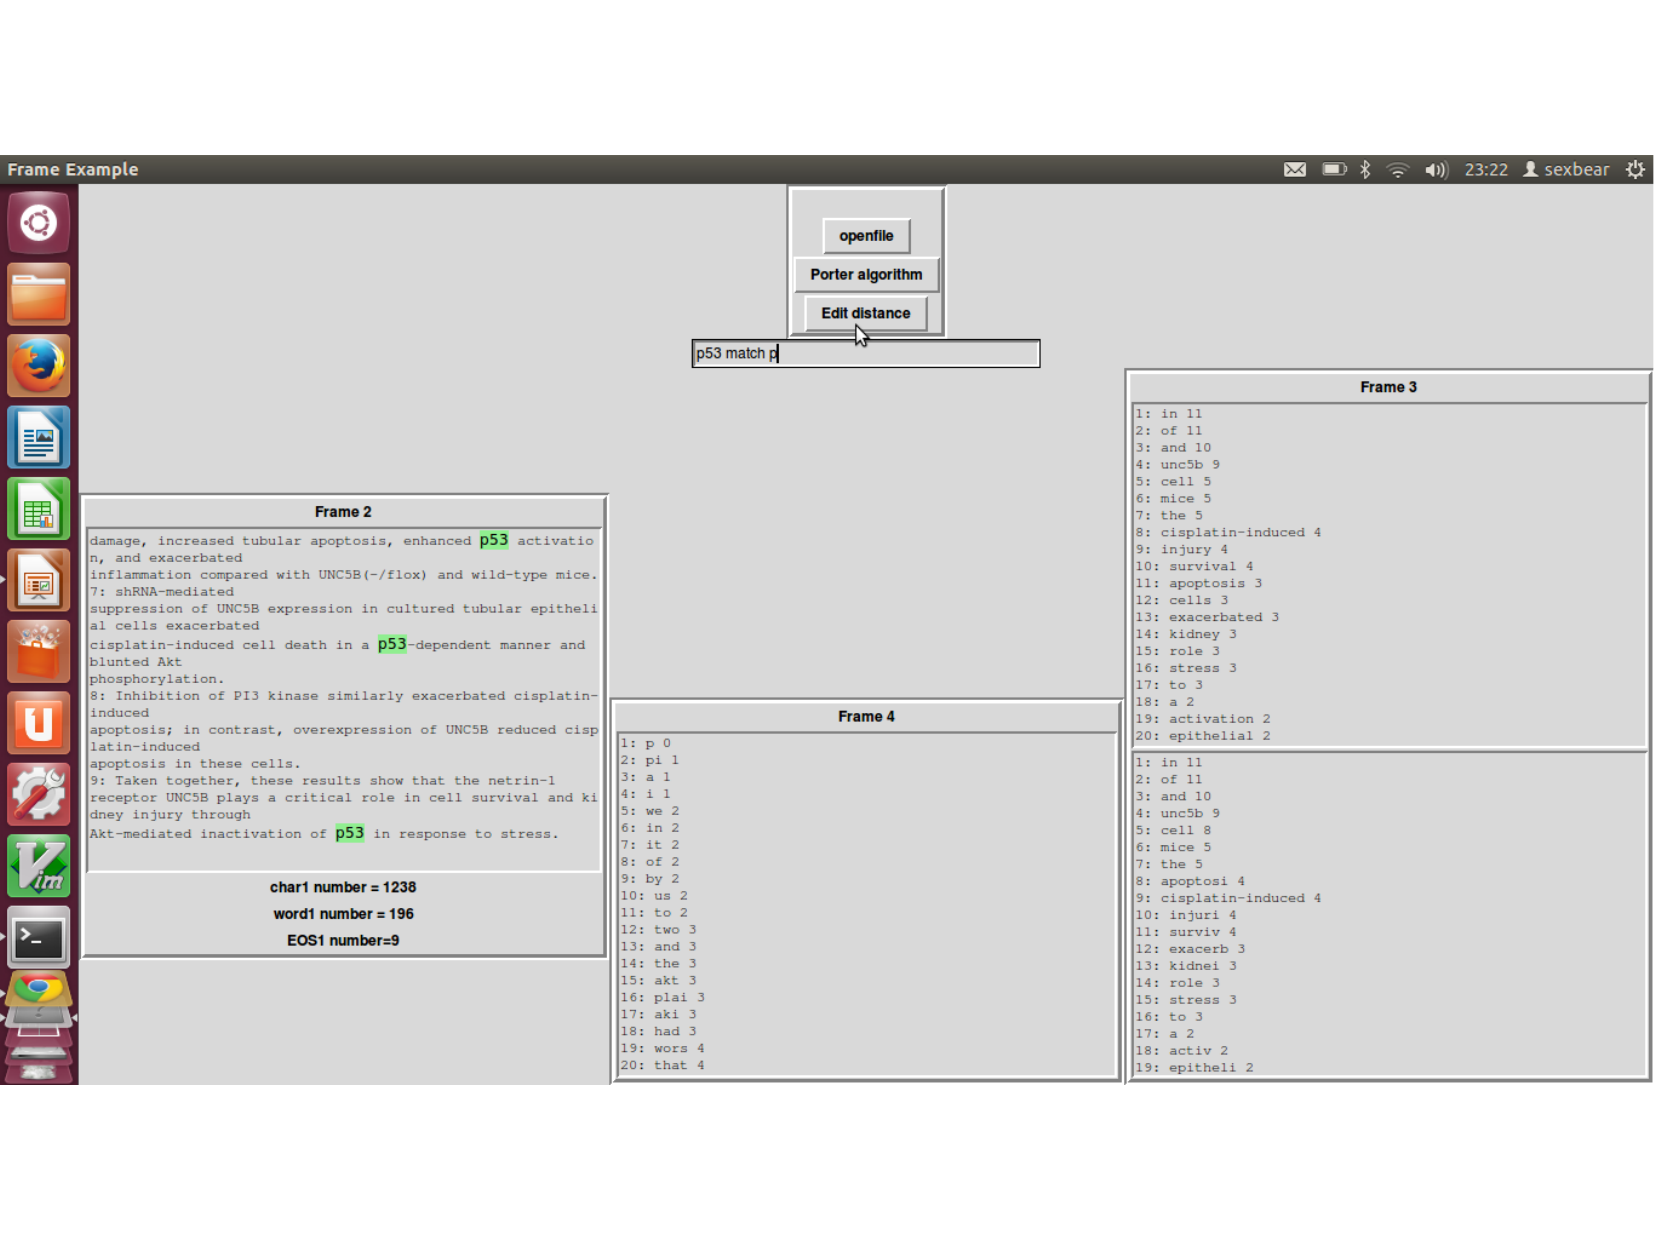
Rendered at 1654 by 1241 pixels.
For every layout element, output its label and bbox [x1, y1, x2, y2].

picture [0, 155, 1654, 1085]
